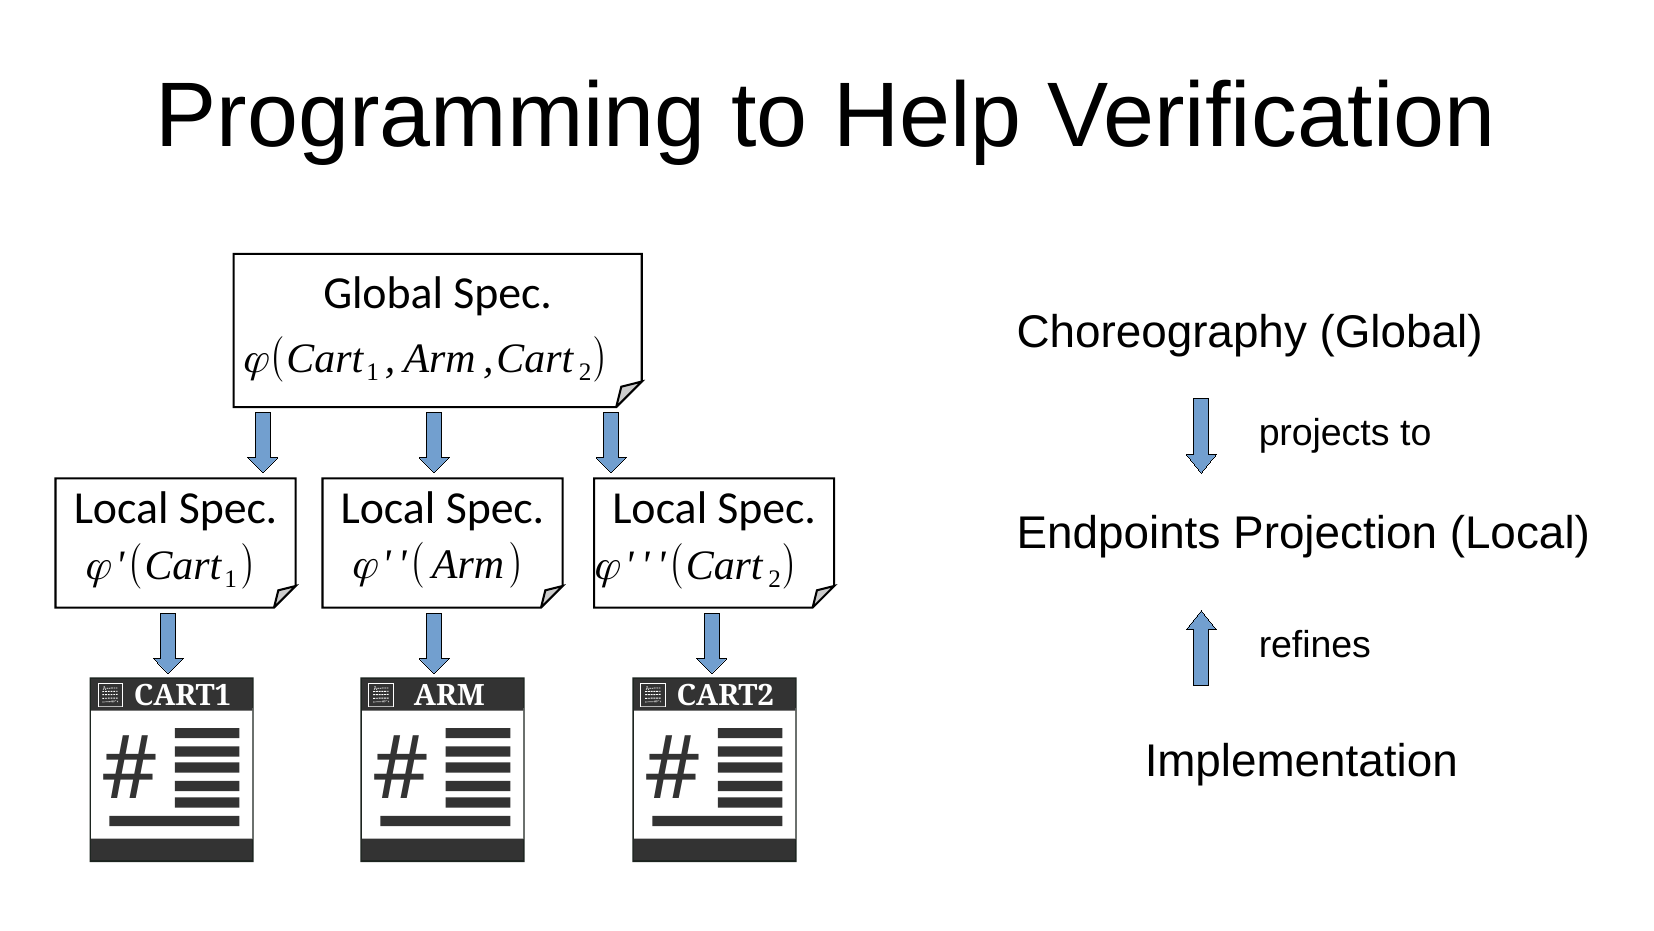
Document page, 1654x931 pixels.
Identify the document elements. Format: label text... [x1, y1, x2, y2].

text_box Local Spec. [594, 478, 835, 608]
text_box [153, 613, 184, 674]
text_box Local Spec. [322, 478, 563, 608]
text_box projects to [1244, 403, 1459, 461]
text_box Global Spec. [233, 253, 642, 408]
text_box [1186, 398, 1217, 474]
chart [230, 332, 617, 387]
chart [72, 539, 265, 594]
picture [360, 676, 526, 863]
text_box Implementation [1130, 728, 1473, 795]
text_box [1186, 610, 1217, 686]
picture [632, 676, 798, 863]
text_box [247, 412, 278, 473]
text_box Local Spec. [55, 478, 296, 608]
text_box Choreography (Global) [1001, 298, 1650, 366]
text_box [596, 412, 627, 473]
text_box [419, 412, 450, 473]
text_box refines [1244, 616, 1465, 674]
text_box [419, 613, 450, 674]
text_box [696, 613, 727, 674]
chart [582, 539, 806, 594]
text_box Endpoints Projection (Local) [1001, 499, 1650, 566]
chart [339, 539, 532, 591]
picture [89, 676, 255, 863]
title Programming to Help Verification [82, 37, 1571, 193]
